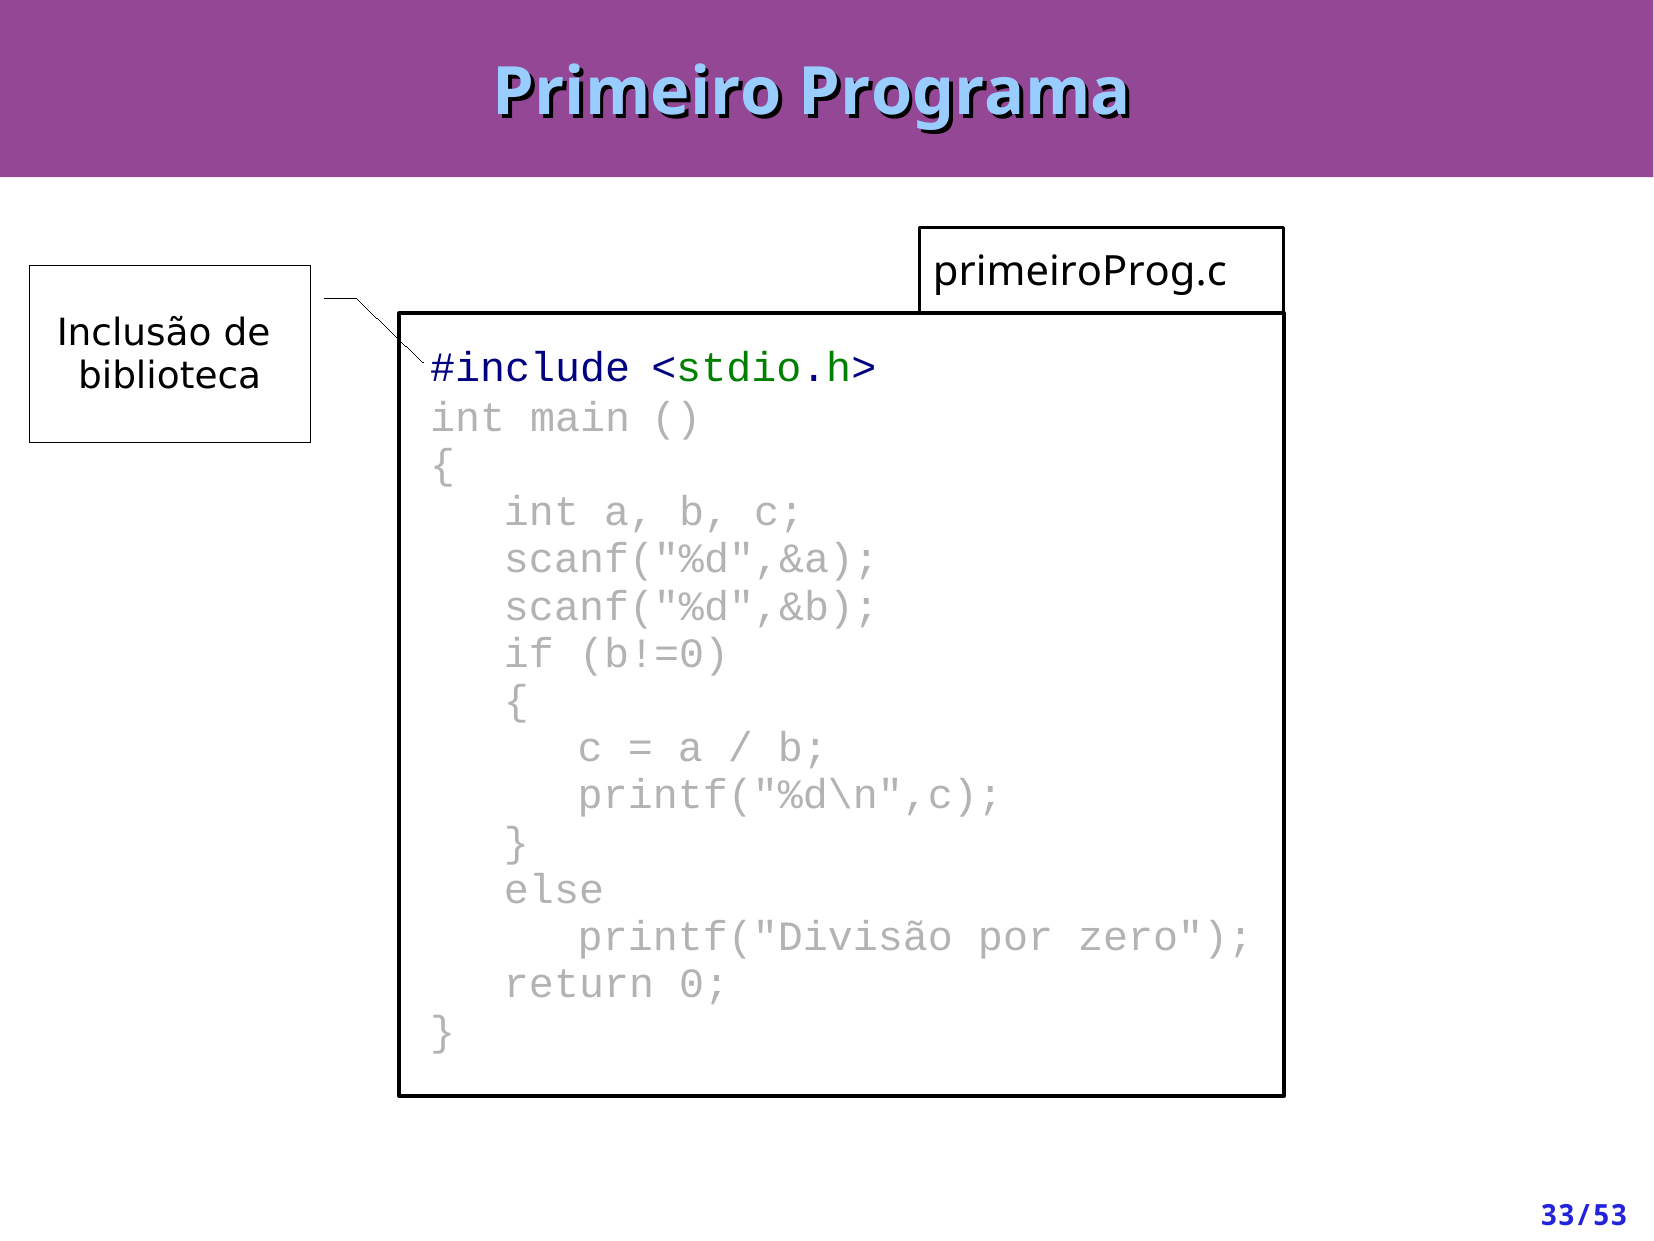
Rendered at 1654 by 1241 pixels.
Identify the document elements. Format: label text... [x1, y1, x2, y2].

text_box Inclusão de biblioteca [29, 266, 310, 443]
text_box #include <stdio.h> int main () { int a, b, c; scanf("%d",&a); scanf("%d",&b); if (b!=0) { c = a / b; printf("%d\n",c); } else printf("Divisão por zero"); return 0; } [399, 312, 1284, 1097]
text_box primeiroProg.c [919, 227, 1284, 314]
title Primeiro Programa [0, 0, 1654, 178]
